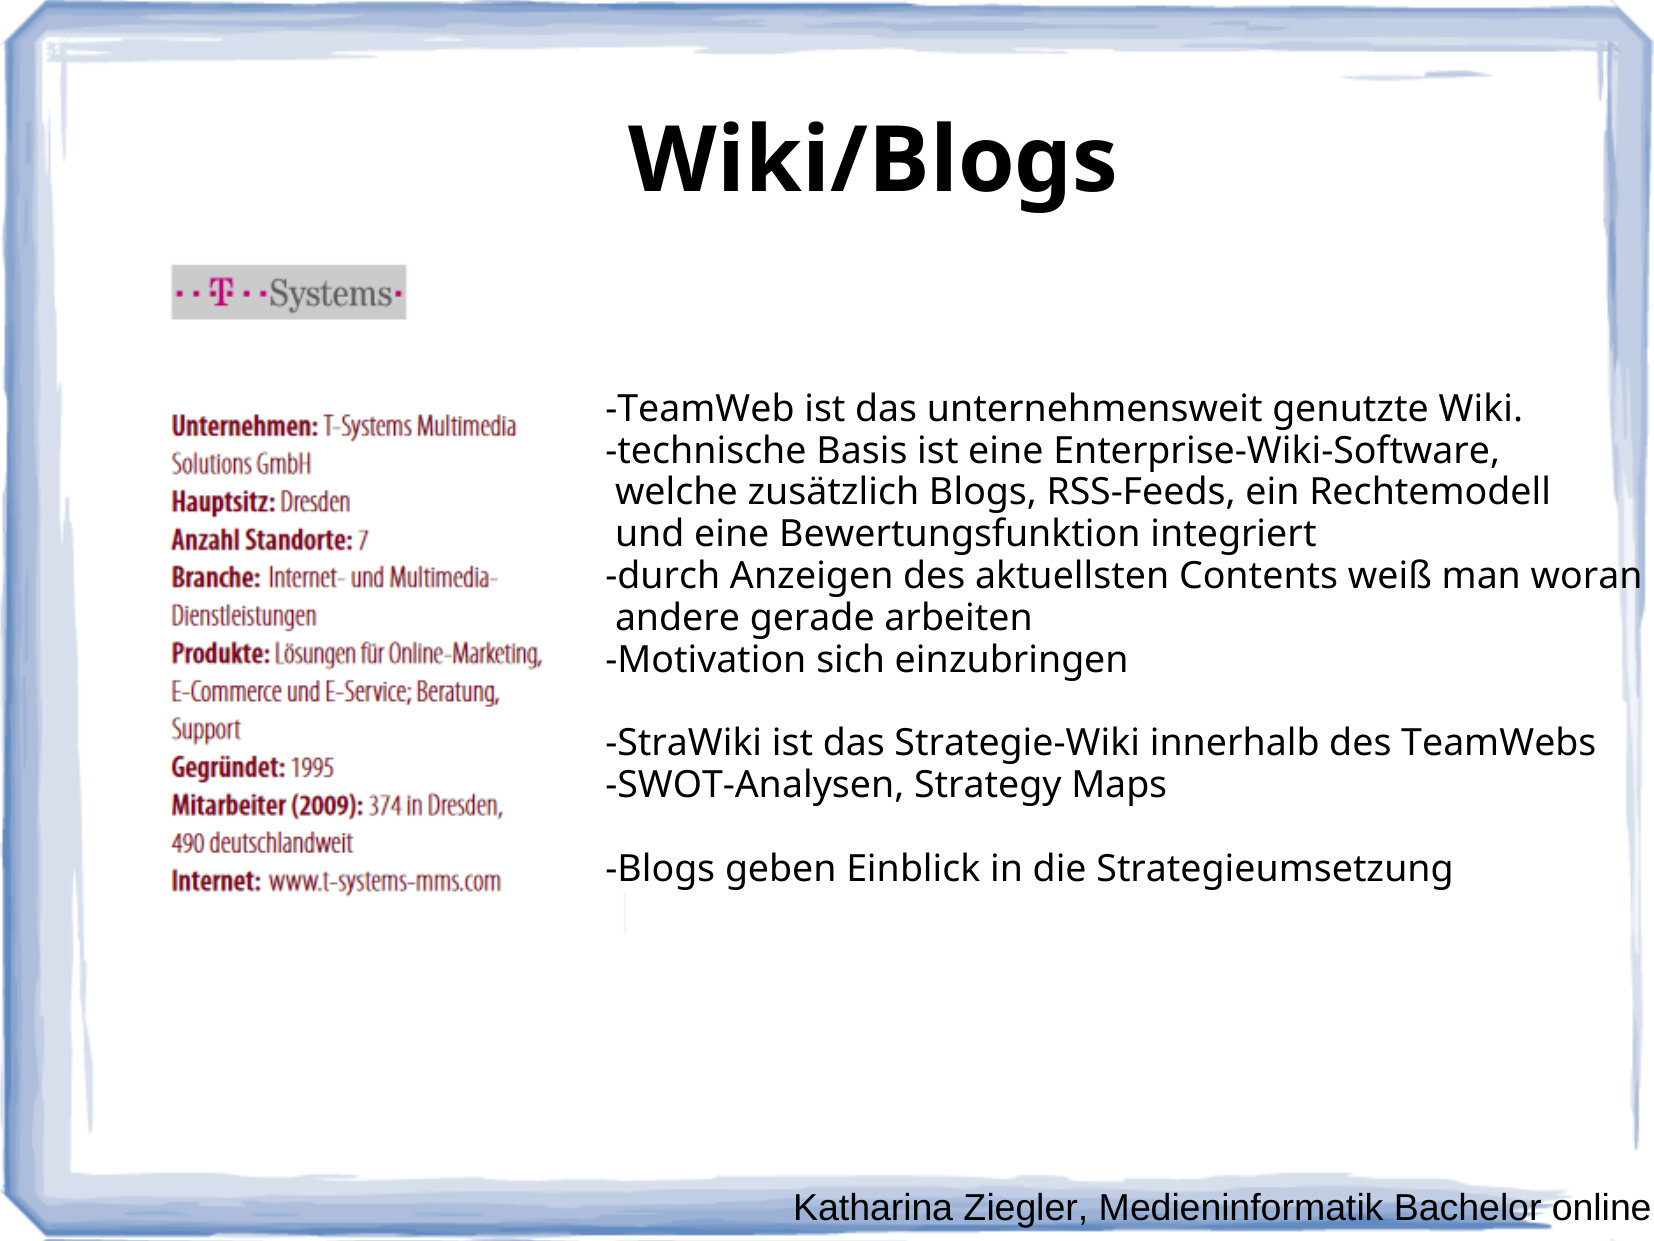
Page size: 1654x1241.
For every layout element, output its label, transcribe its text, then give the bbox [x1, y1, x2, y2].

text_box Katharina Ziegler, Medieninformatik Bachelor online [749, 1176, 1654, 1241]
text_box -TeamWeb ist das unternehmensweit genutzte Wiki. -technische Basis ist eine Enterprise-Wiki-Software, welche zusätzlich Blogs, RSS-Feeds, ein Rechtemodell und eine Bewertungsfunktion integriert -durch Anzeigen des aktuellsten Contents weiß man woran andere gerade arbeiten -Motivation sich einzubringen -StraWiki ist das Strategie-Wiki innerhalb des TeamWebs -SWOT-Analysen, Strategy Maps -Blogs geben Einblick in die Strategieumsetzung [590, 380, 1618, 939]
picture [0, 0, 1654, 1241]
title Wiki/Blogs [82, 49, 1571, 257]
